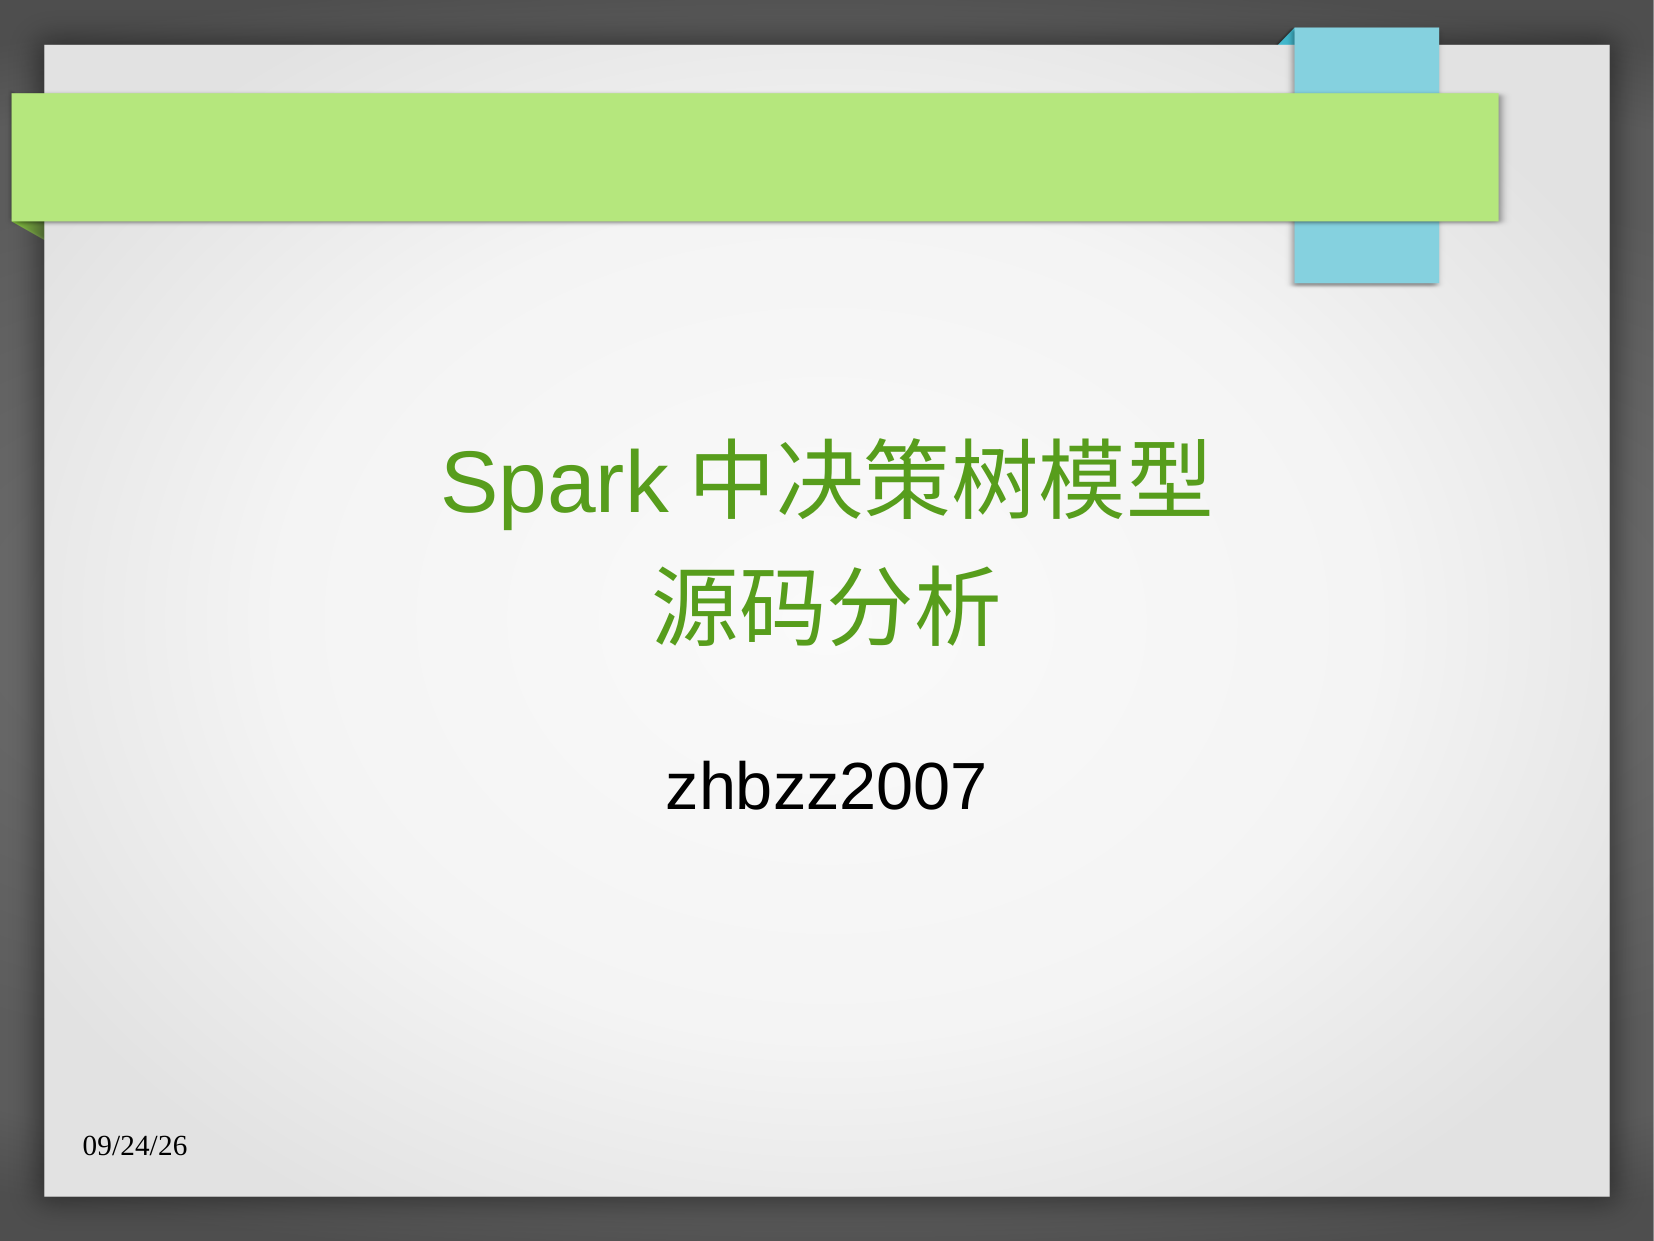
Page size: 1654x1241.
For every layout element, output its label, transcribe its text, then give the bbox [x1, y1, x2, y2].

picture [0, 0, 1654, 1241]
subtitle Spark中决策树模型 源码分析 zhbzz2007 [82, 295, 1571, 1015]
